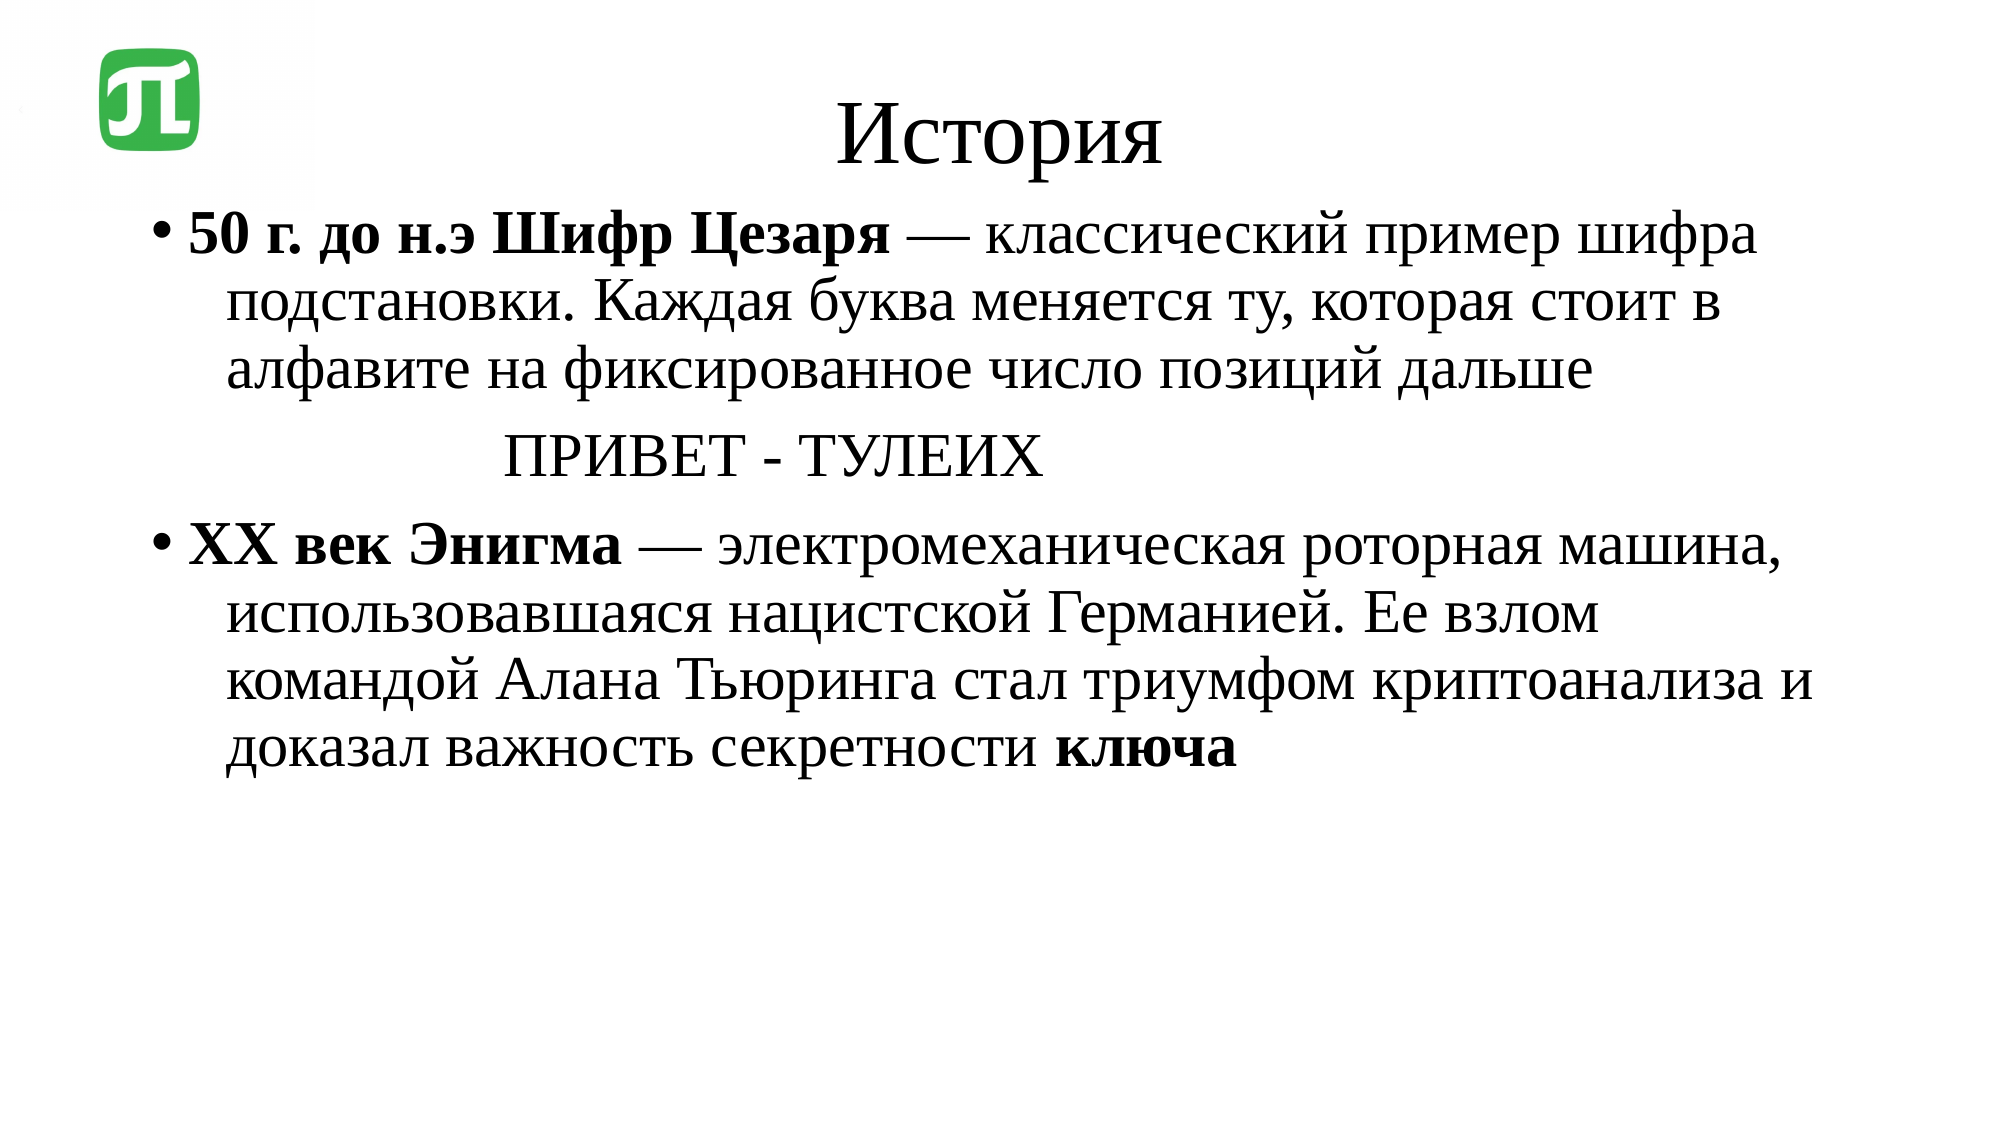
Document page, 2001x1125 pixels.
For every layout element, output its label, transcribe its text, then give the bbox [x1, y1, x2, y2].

picture [0, 0, 315, 211]
list 50 г. до н.э Шифр Цезаря — классический пример шифра подстановки. Каждая буква меняется ту, которая стоит в алфавите на фиксированное число позиций дальше ПРИВЕТ - ТУЛЕИХ ХХ век Энигма — электромеханическая роторная машина, использовавшаяся нацистской Германией. Ее взлом командой Алана Тьюринга стал триумфом криптоанализа и доказал важность секретности ключа [136, 191, 1838, 863]
title История [315, 24, 1863, 243]
